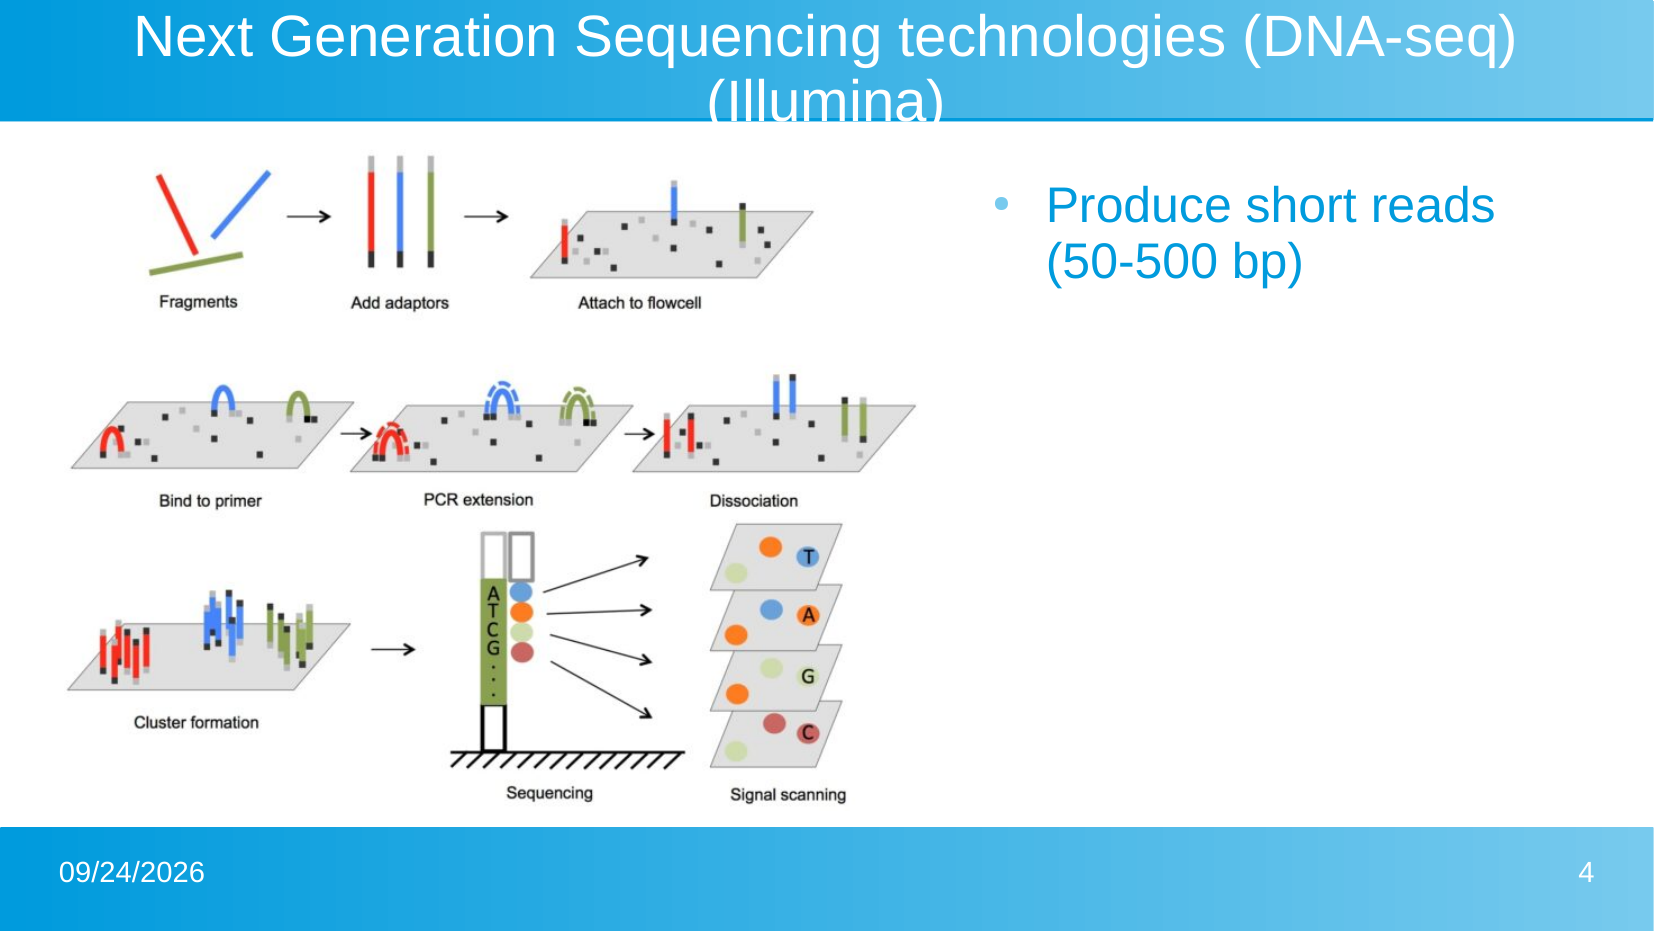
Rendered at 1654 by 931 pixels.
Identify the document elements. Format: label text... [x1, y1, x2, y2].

picture [64, 149, 927, 811]
title Next Generation Sequencing technologies (DNA-seq)(Illumina) [59, 3, 1595, 134]
list Produce short reads (50-500 bp) [975, 177, 1595, 768]
